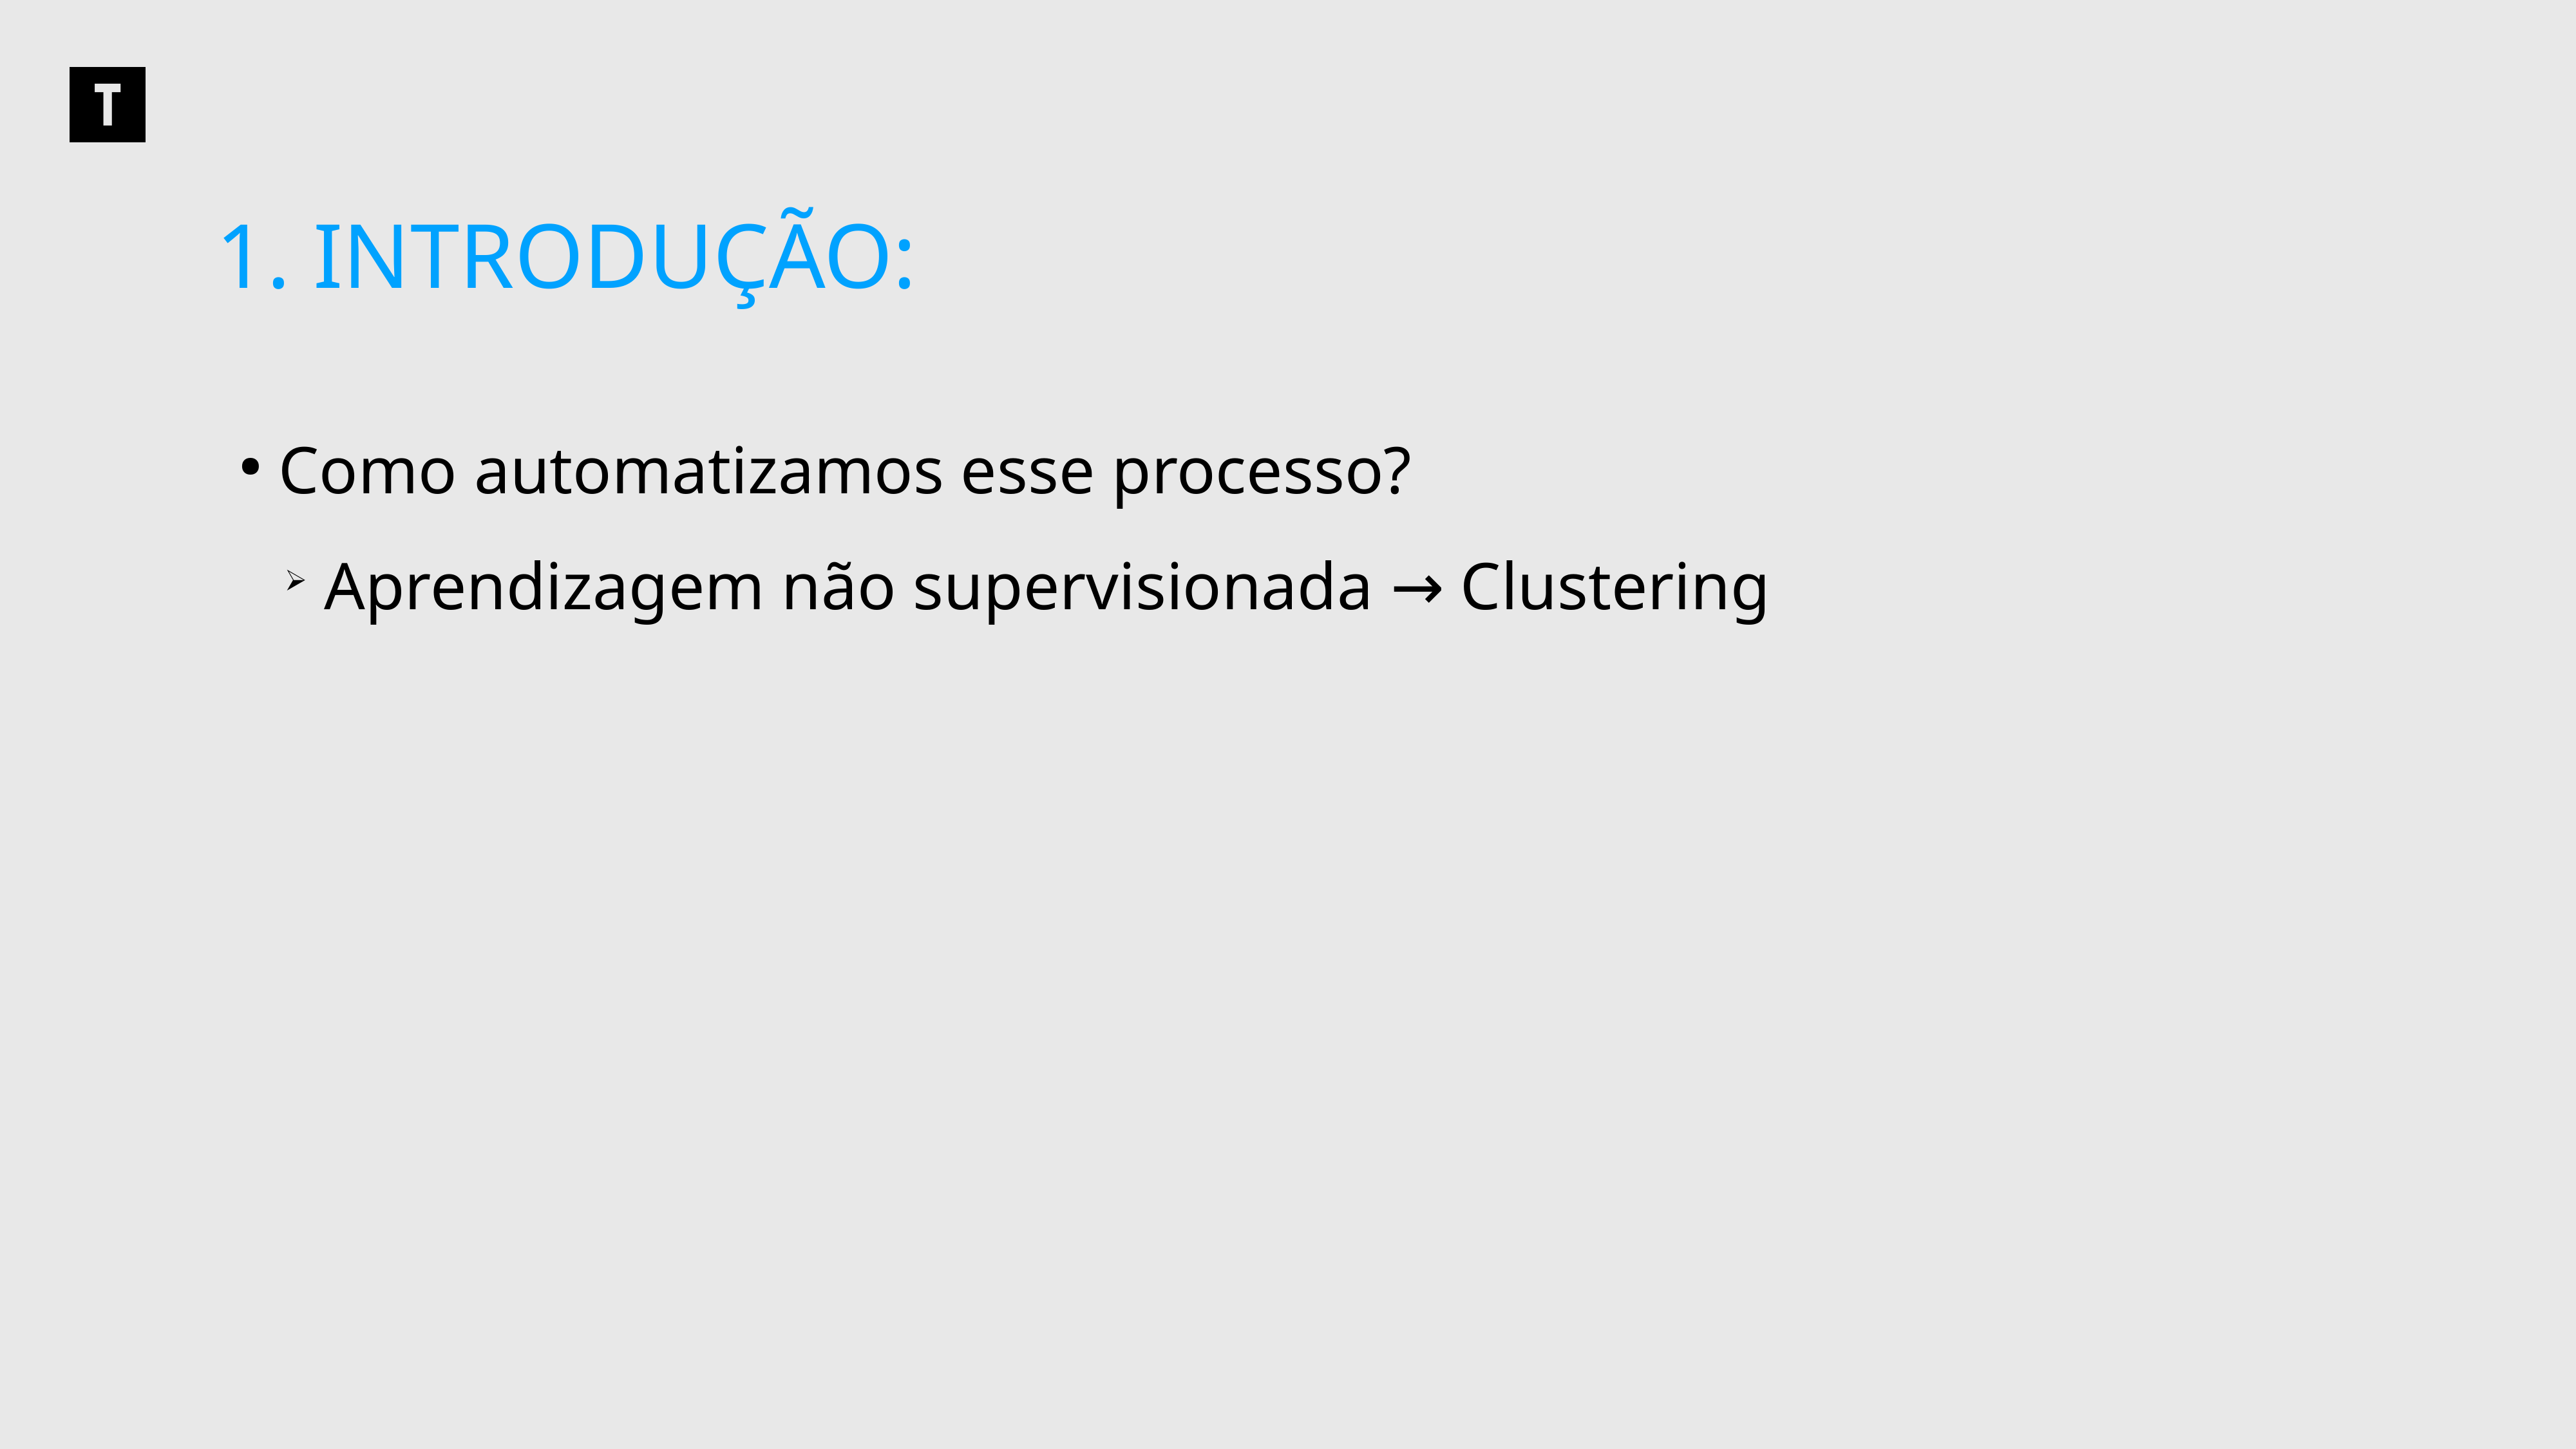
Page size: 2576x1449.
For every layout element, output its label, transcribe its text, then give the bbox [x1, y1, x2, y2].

text_box 1. INTRODUÇÃO: [211, 194, 1719, 312]
picture [70, 67, 146, 142]
text_box Como automatizamos esse processo? Aprendizagem não supervisionada → Clustering [211, 385, 2199, 589]
